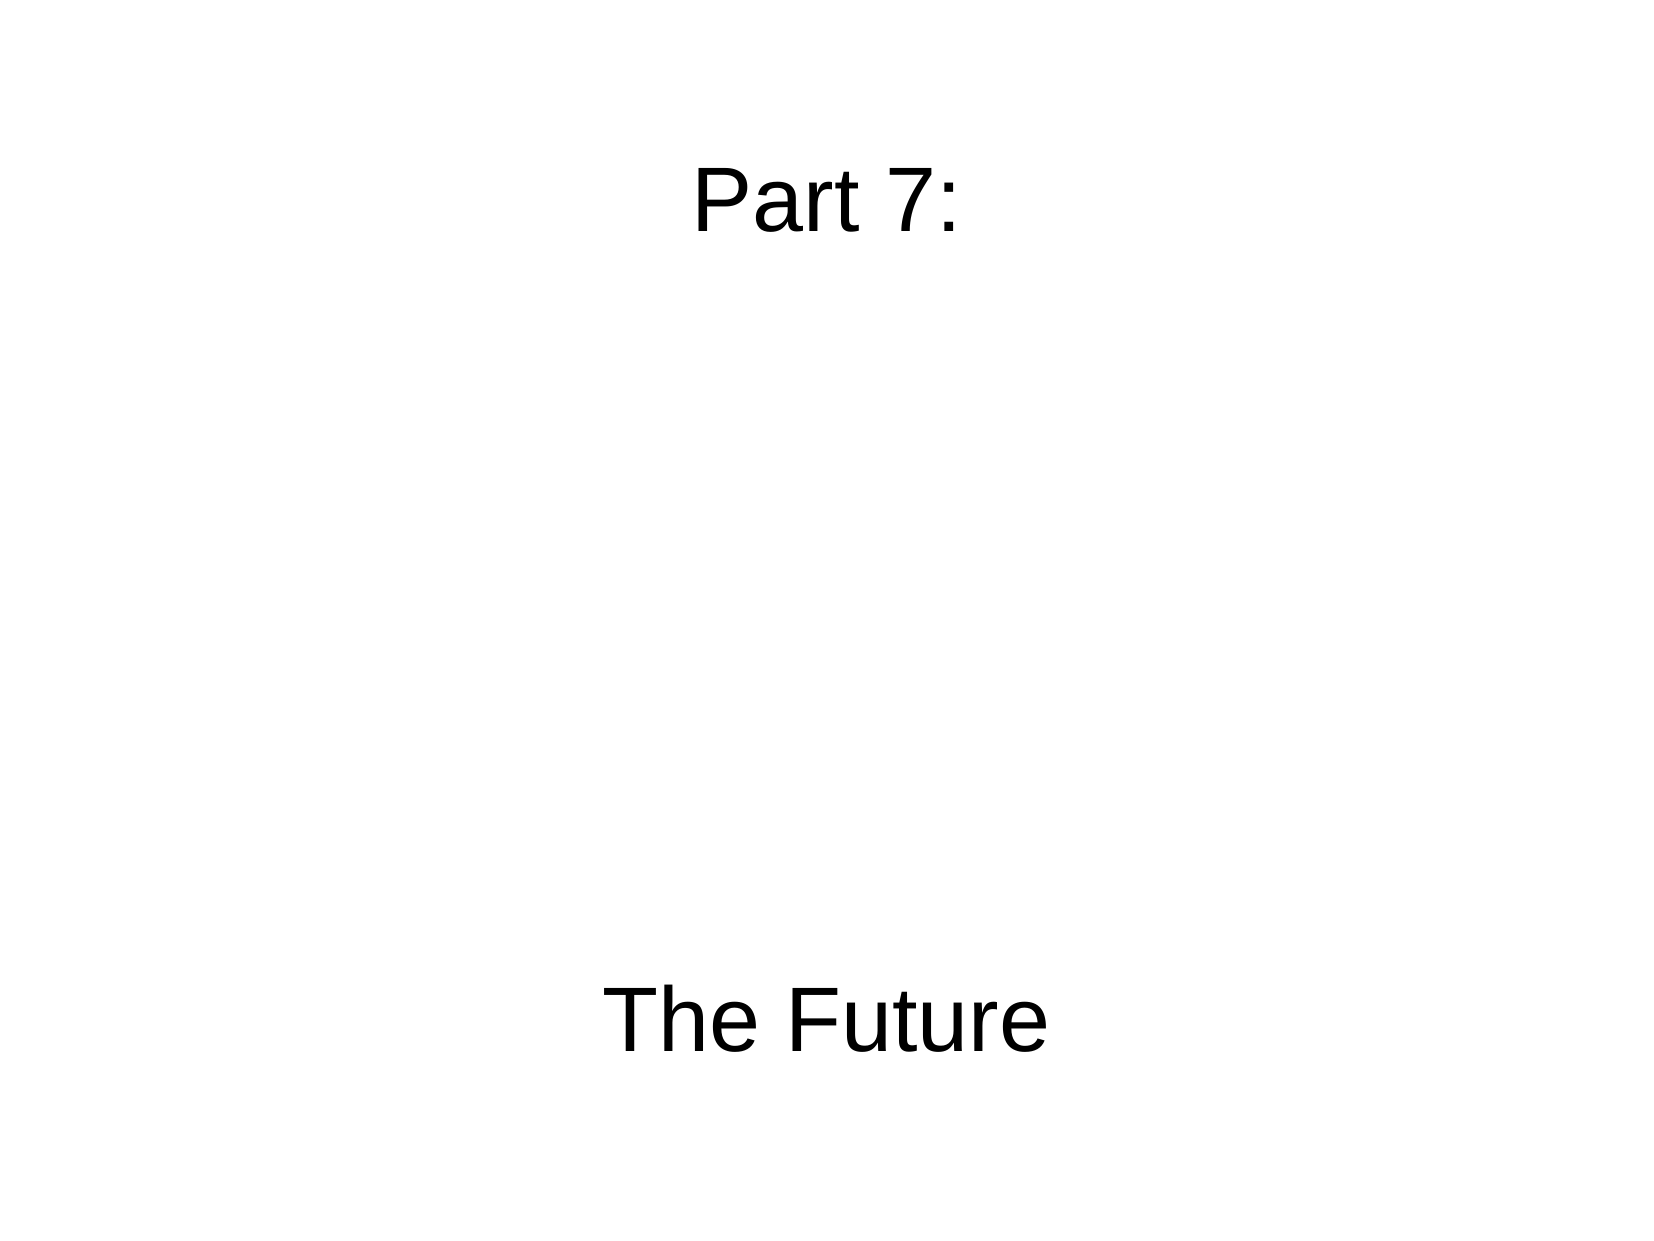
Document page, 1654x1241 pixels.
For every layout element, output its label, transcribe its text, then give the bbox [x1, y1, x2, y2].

title Part 7: The Future [82, 49, 1571, 1171]
